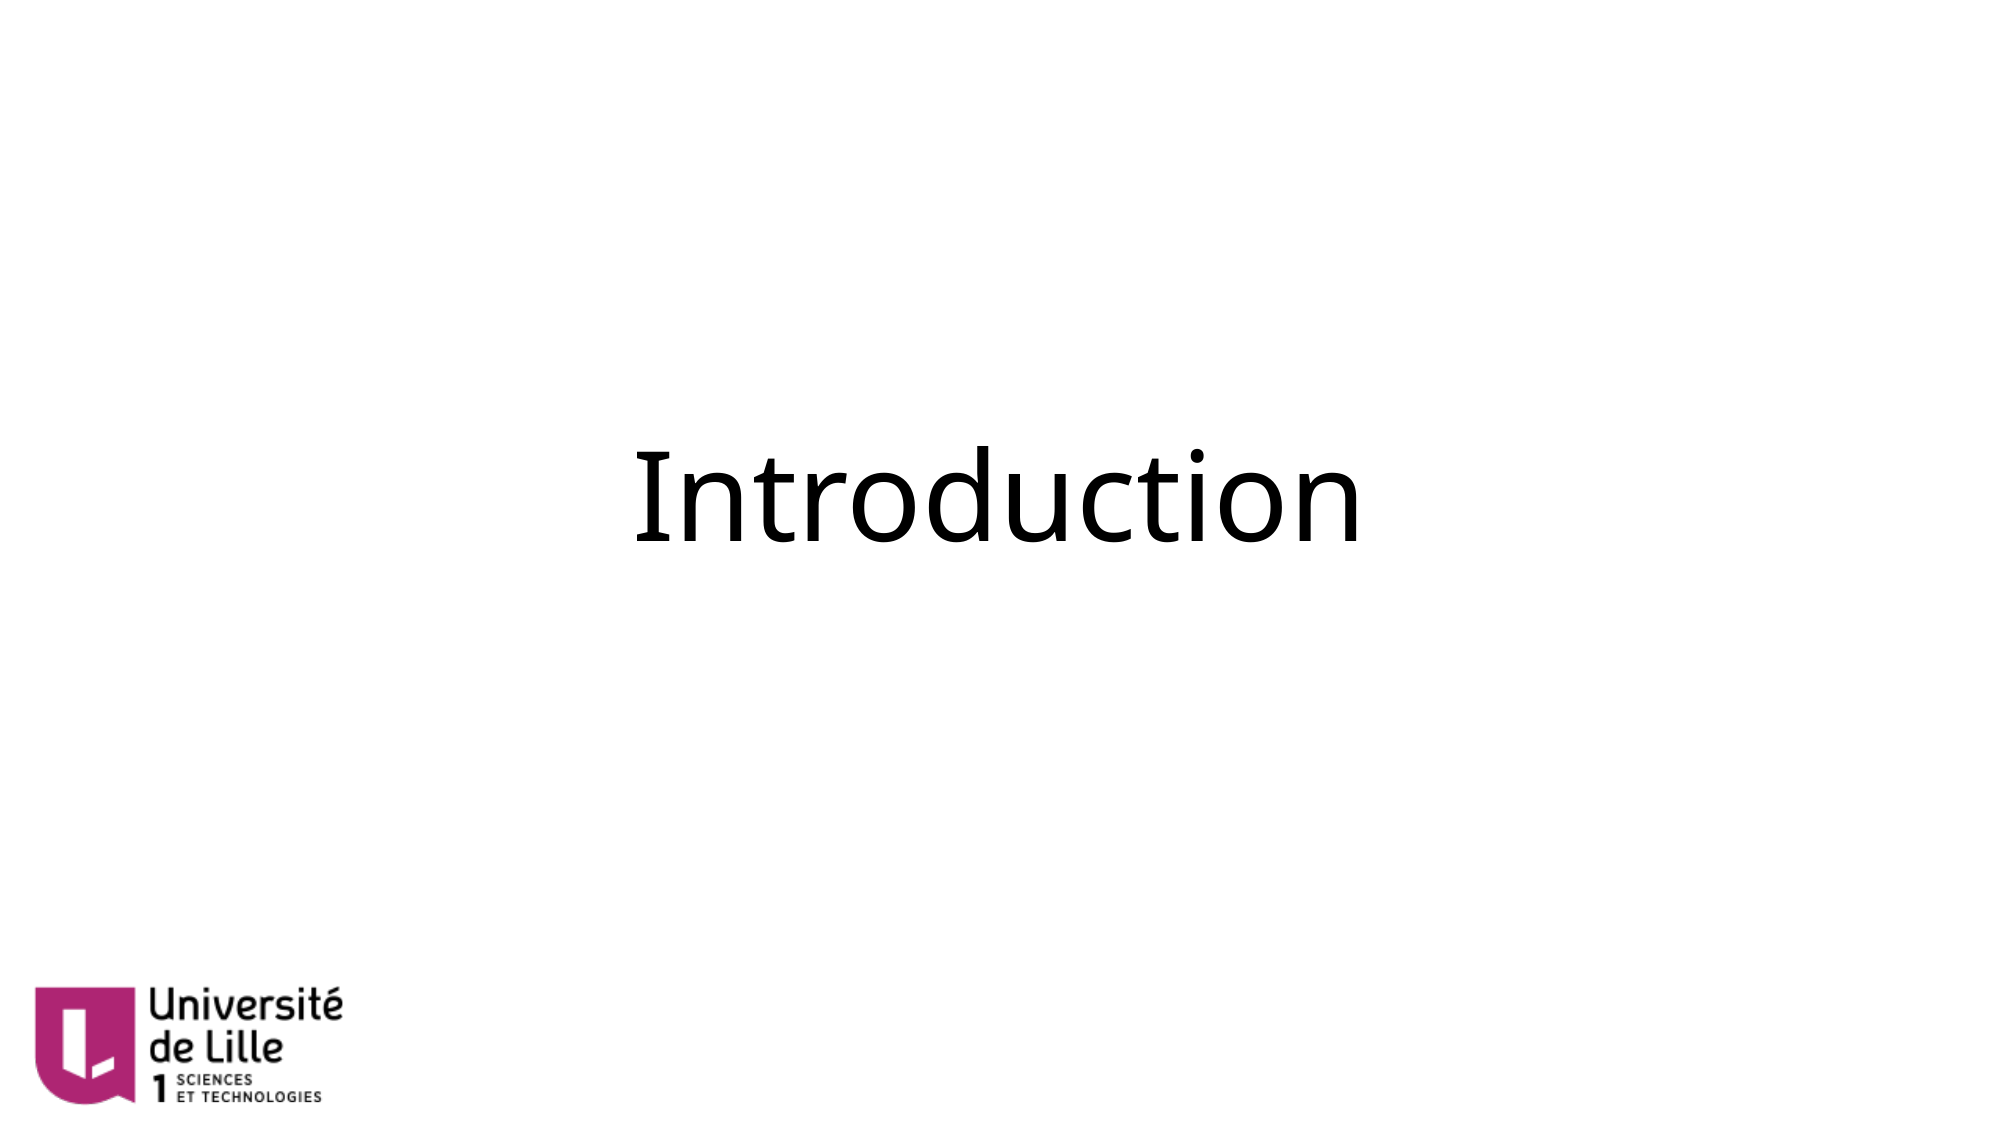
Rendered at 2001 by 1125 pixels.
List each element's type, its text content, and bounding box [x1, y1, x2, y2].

title Introduction [249, 184, 1750, 576]
